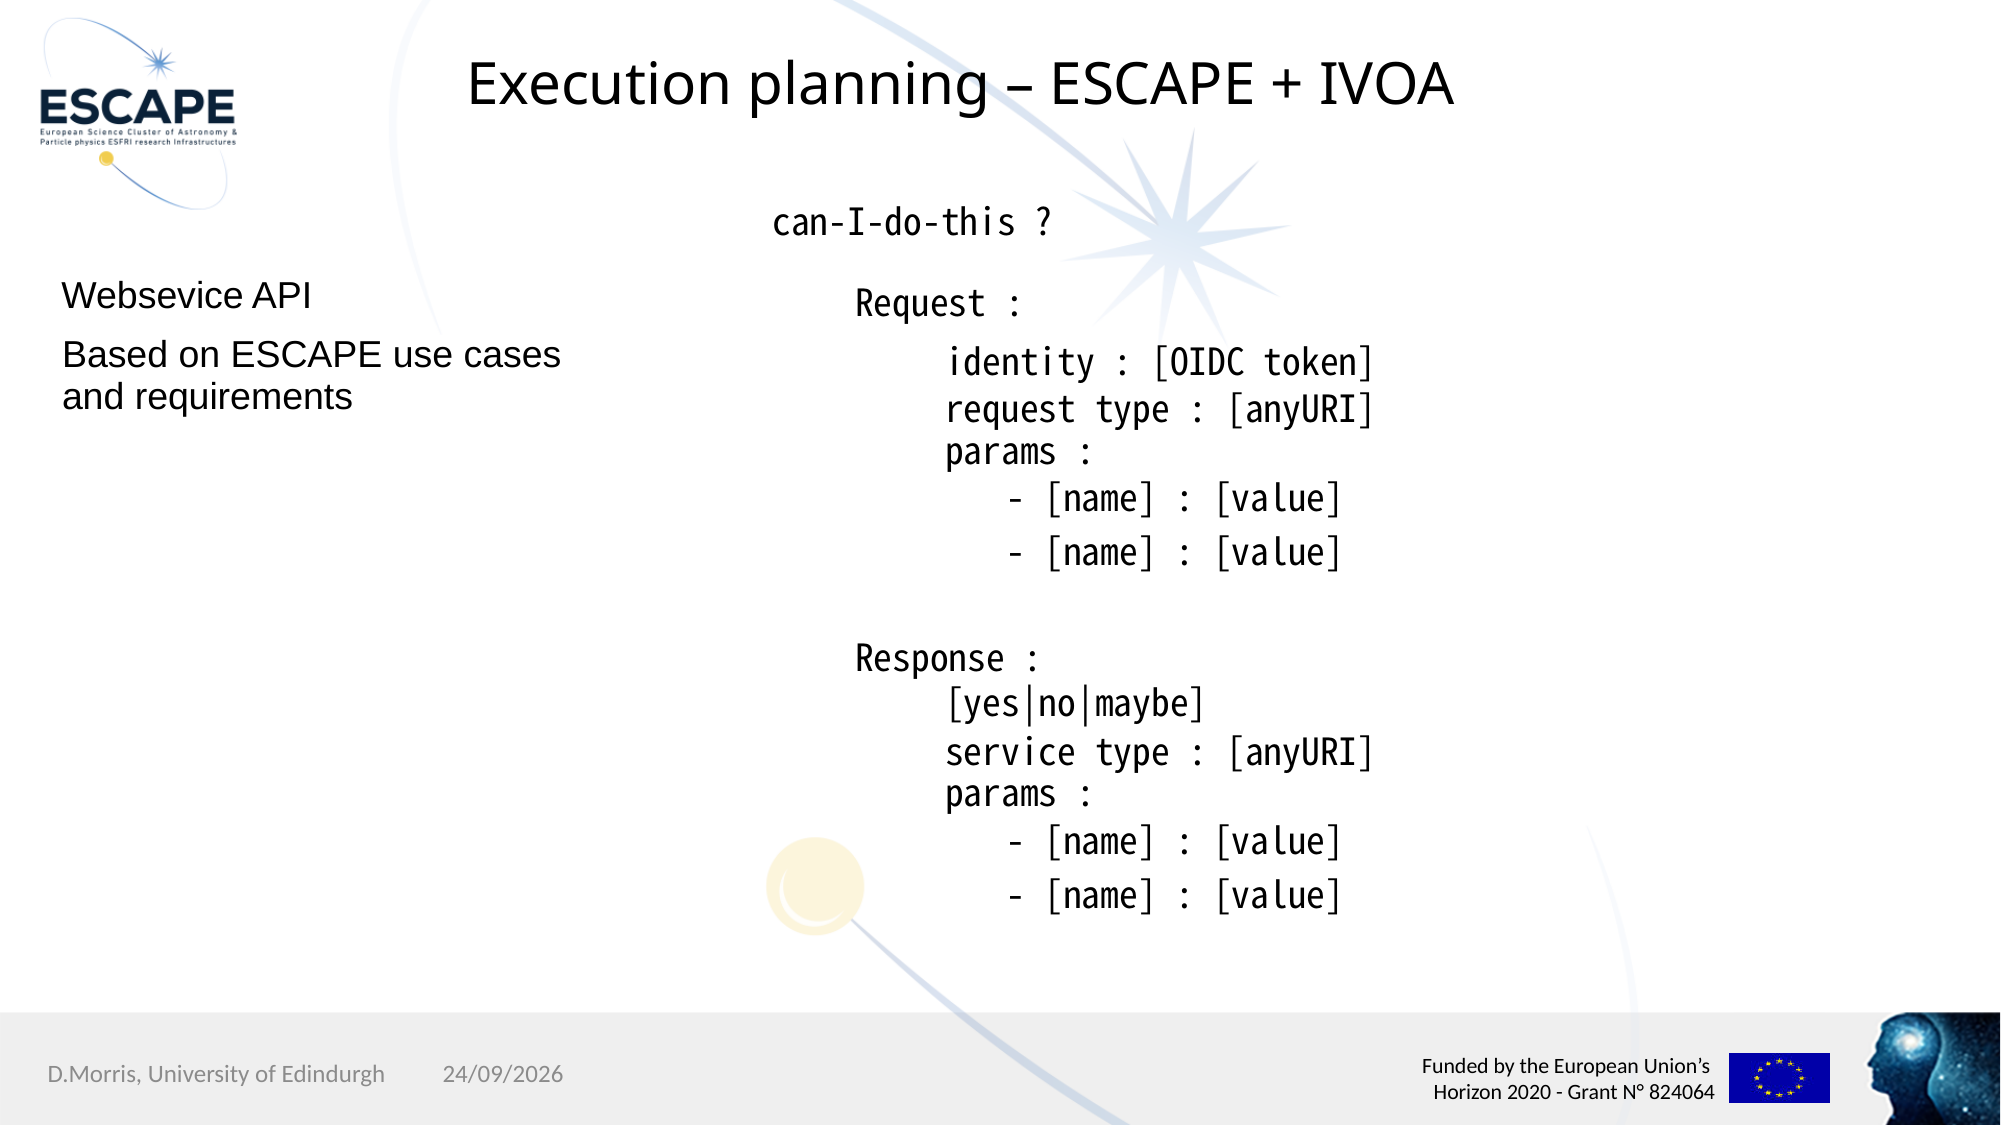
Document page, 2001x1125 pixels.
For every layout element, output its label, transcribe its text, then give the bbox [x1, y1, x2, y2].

text_box - [name] : [value] - [name] : [value] [992, 803, 1360, 927]
text_box service type : [anyURI] [930, 714, 1392, 784]
picture [0, 0, 2001, 1125]
slide_number 19/04/2021 [427, 1042, 684, 1103]
text_box - [name] : [value] - [name] : [value] [992, 460, 1360, 584]
text_box can-I-do-this ? [757, 184, 1111, 254]
text_box params : [930, 413, 1214, 483]
text_box Request : [840, 265, 1193, 335]
text_box Response : [840, 620, 1193, 690]
text_box params : [930, 755, 1214, 826]
text_box [yes|no|maybe] [930, 665, 1223, 714]
text_box Websevice API [46, 267, 580, 325]
text_box request type : [anyURI] [930, 394, 1392, 442]
title Execution planning – ESCAPE + IVOA [450, 11, 1867, 150]
text_box Based on ESCAPE use cases and requirements [47, 326, 603, 426]
footer D.Morris, University of Edindurgh [32, 1042, 414, 1103]
text_box identity : [OIDC token] [930, 324, 1392, 394]
